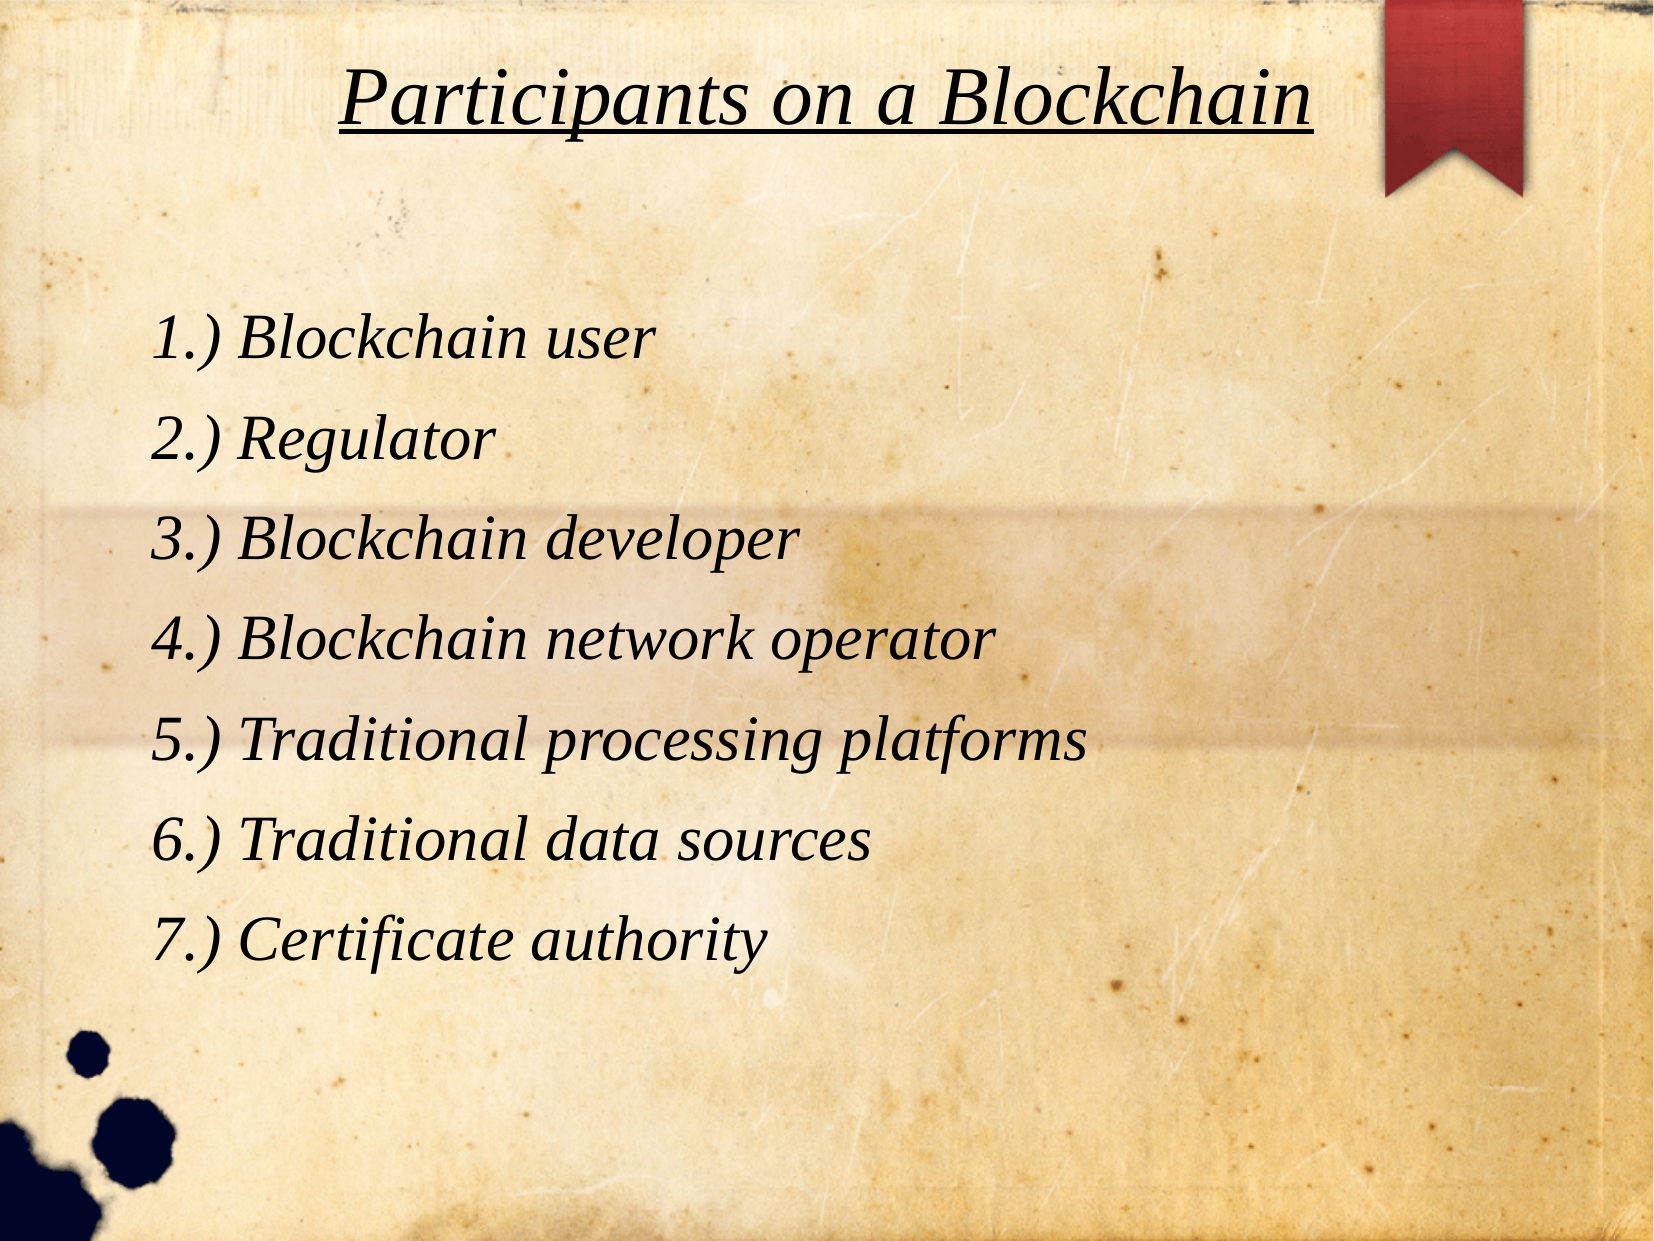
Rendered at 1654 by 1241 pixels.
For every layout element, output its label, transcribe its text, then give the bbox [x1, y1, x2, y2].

picture [0, 0, 1654, 1241]
title Participants on a Blockchain [82, 3, 1571, 189]
list 1.) Blockchain user 2.) Regulator 3.) Blockchain developer 4.) Blockchain network operator 5.) Traditional processing platforms 6.) Traditional data sources 7.) Certificate authority [82, 200, 1571, 981]
